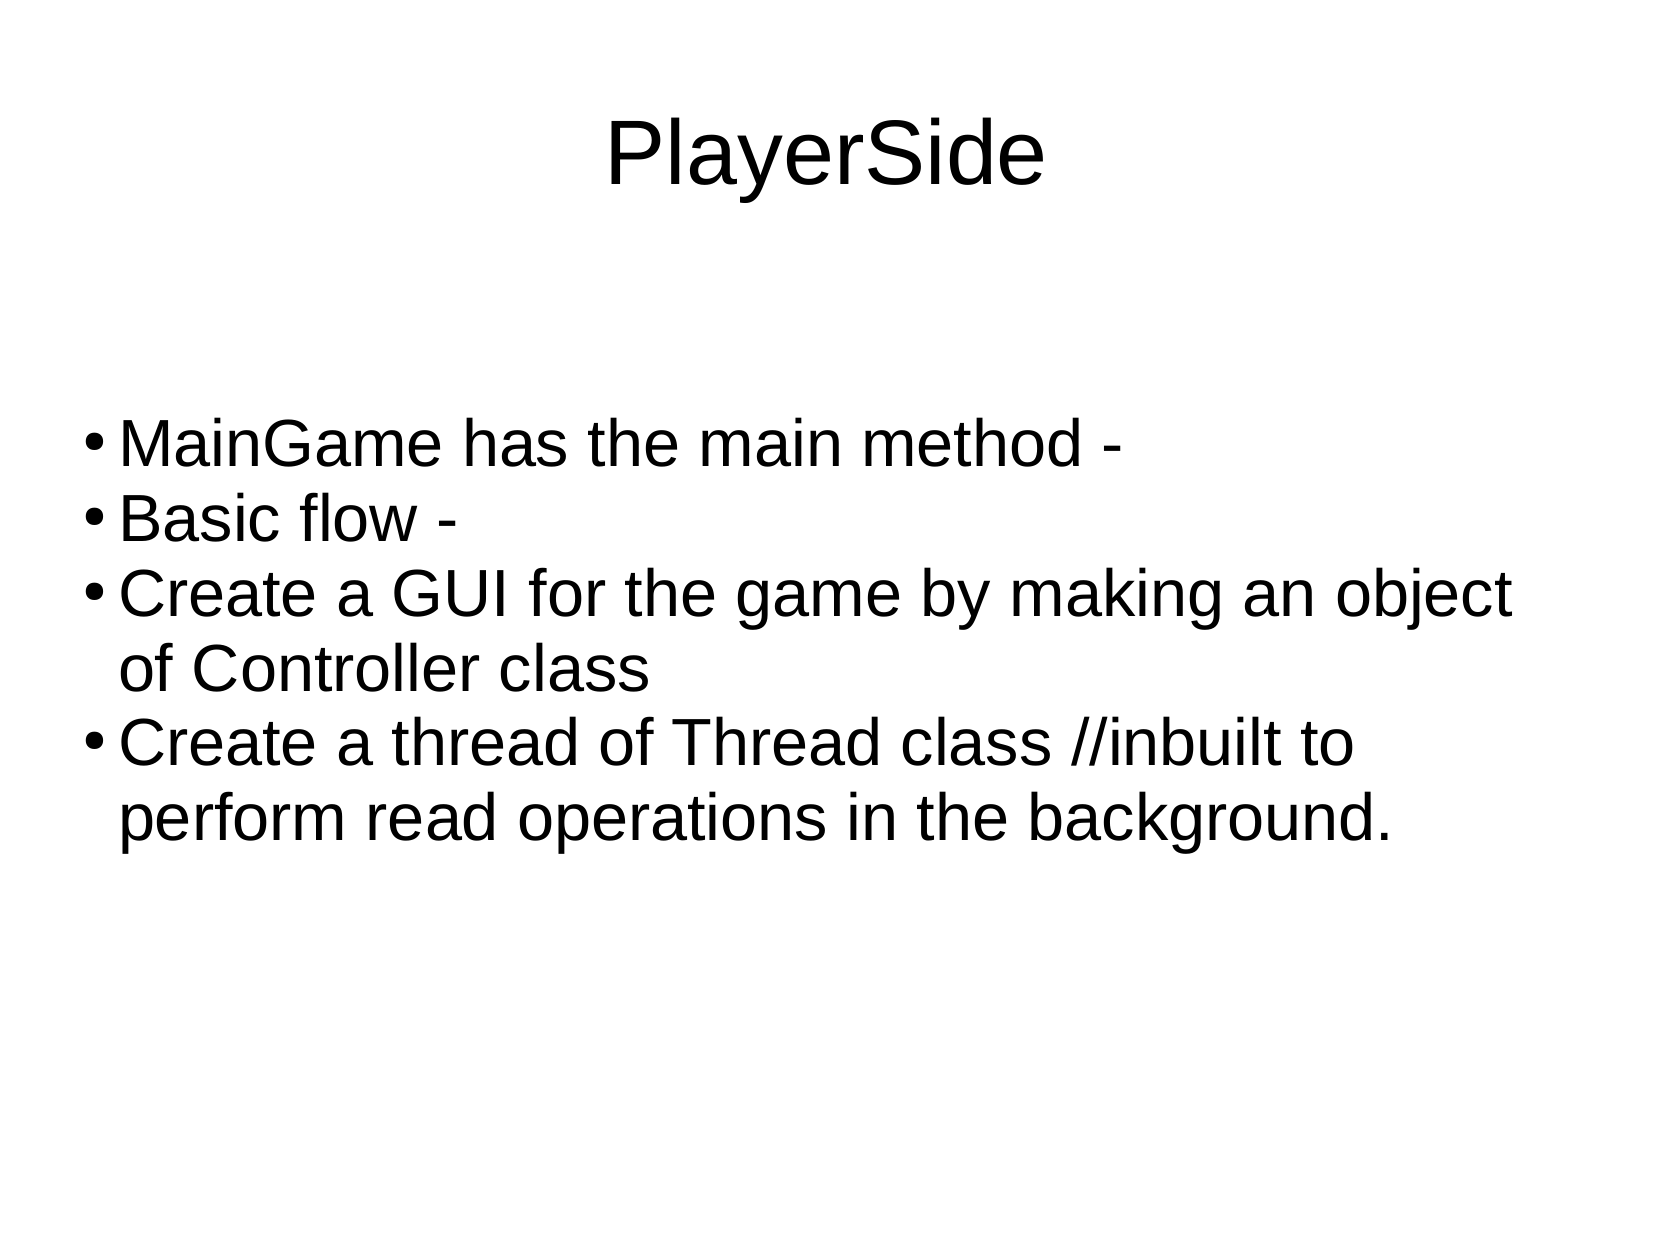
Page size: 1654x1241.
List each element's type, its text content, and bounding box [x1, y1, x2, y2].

subtitle MainGame has the main method - Basic flow - Create a GUI for the game by making an object of Controller class Create a thread of Thread class //inbuilt to perform read operations in the background. [82, 308, 1571, 1028]
title PlayerSide [82, 49, 1571, 257]
